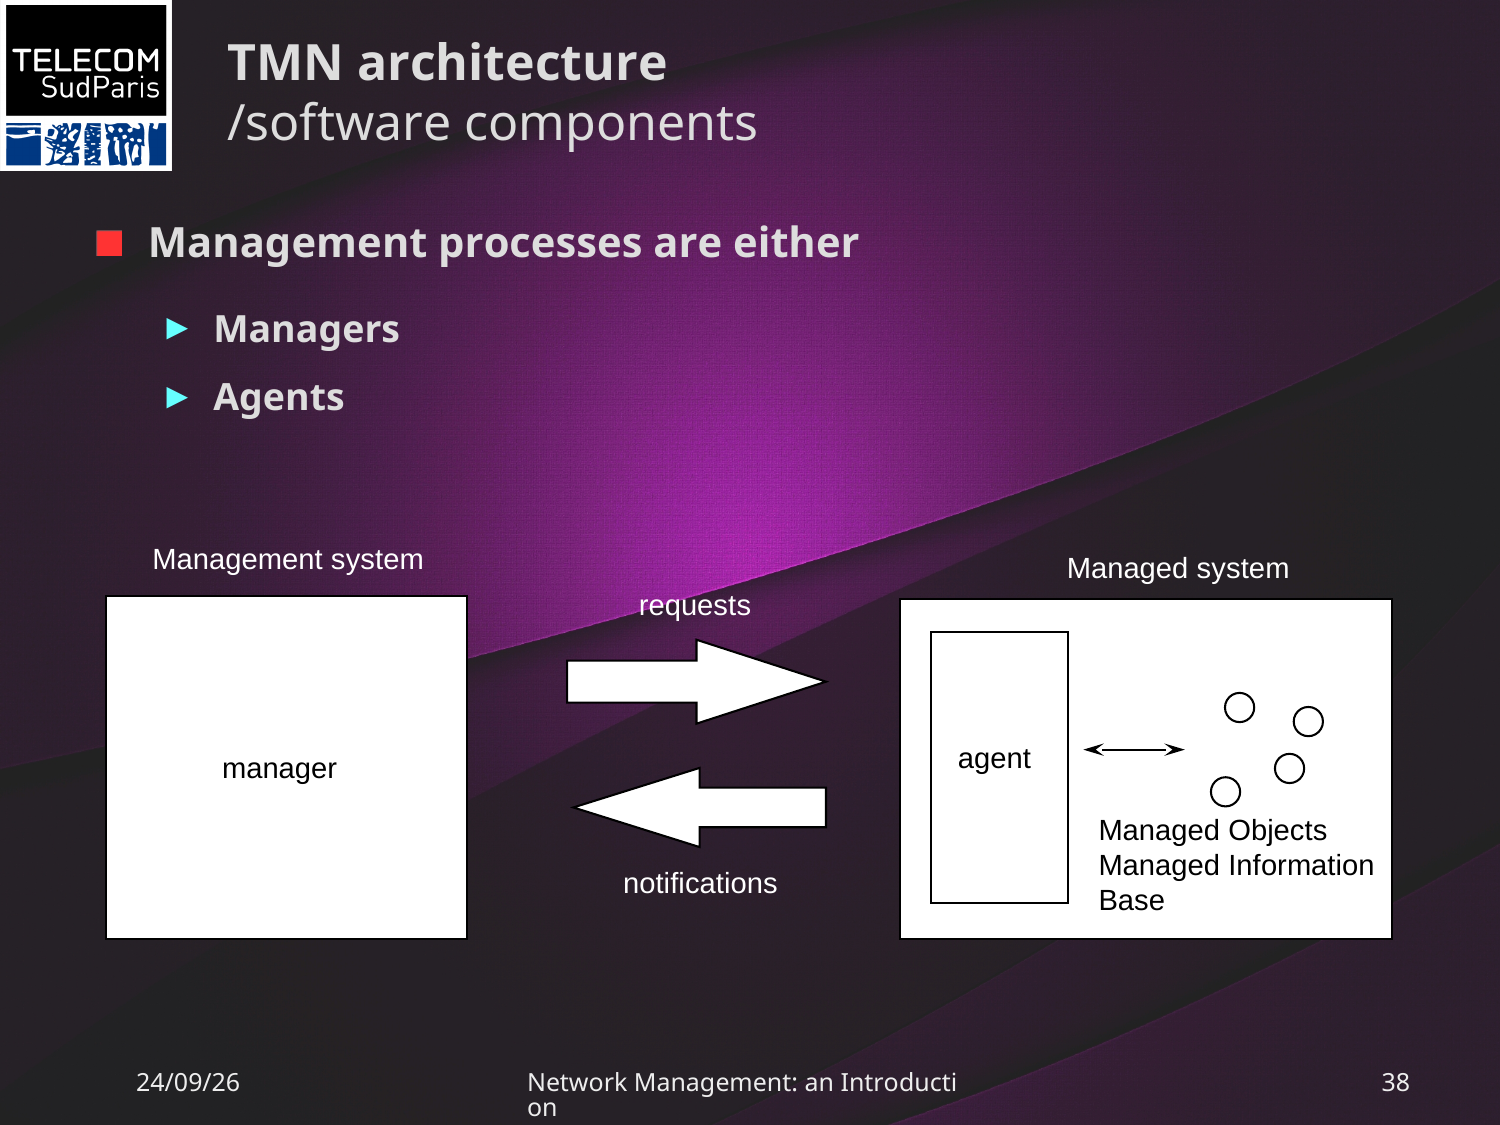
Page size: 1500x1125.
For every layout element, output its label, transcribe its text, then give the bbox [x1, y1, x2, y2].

text_box notifications [608, 856, 794, 907]
text_box [573, 767, 827, 848]
text_box [567, 639, 827, 724]
text_box requests [623, 578, 767, 629]
text_box [899, 599, 1392, 940]
list Management processes are either Managers Agents [76, 207, 1427, 977]
text_box Managed Objects Managed Information Base [1083, 804, 1399, 925]
text_box agent [942, 731, 1047, 782]
text_box manager [206, 742, 353, 793]
title TMN architecture /software components [212, 22, 1406, 158]
text_box [106, 595, 467, 940]
text_box Managed system [1051, 542, 1306, 593]
text_box Management system [137, 532, 440, 584]
picture [0, 0, 1500, 1125]
